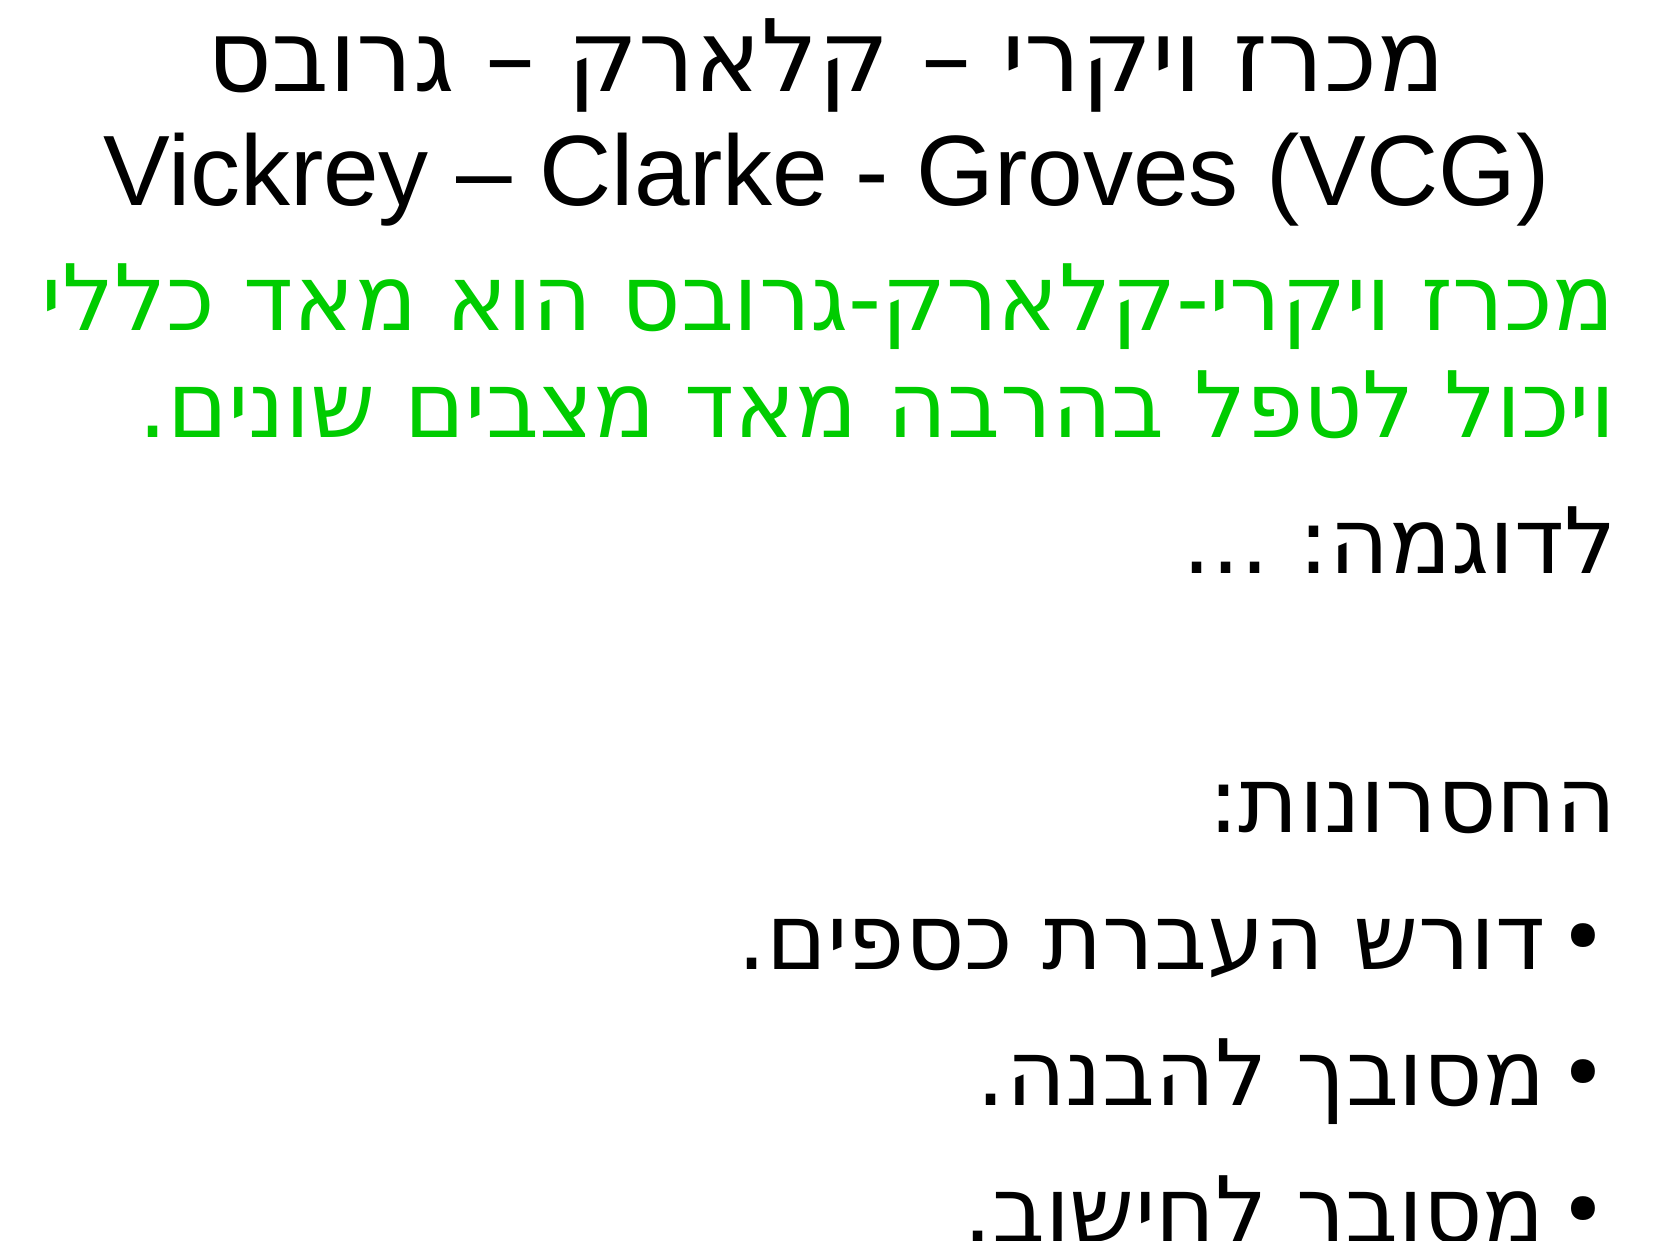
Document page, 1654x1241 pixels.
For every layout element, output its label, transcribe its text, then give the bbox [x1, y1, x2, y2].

list מכרז ויקרי-קלארק-גרובס הוא מאד כללי ויכול לטפל בהרבה מאד מצבים שונים. לדוגמה: ... החסרונות: דורש העברת כספים. מסובך להבנה. מסובך לחישוב. [27, 244, 1618, 1216]
title מכרז ויקרי – קלארק – גרובס Vickrey – Clarke - Groves (VCG) [0, 1, 1654, 224]
